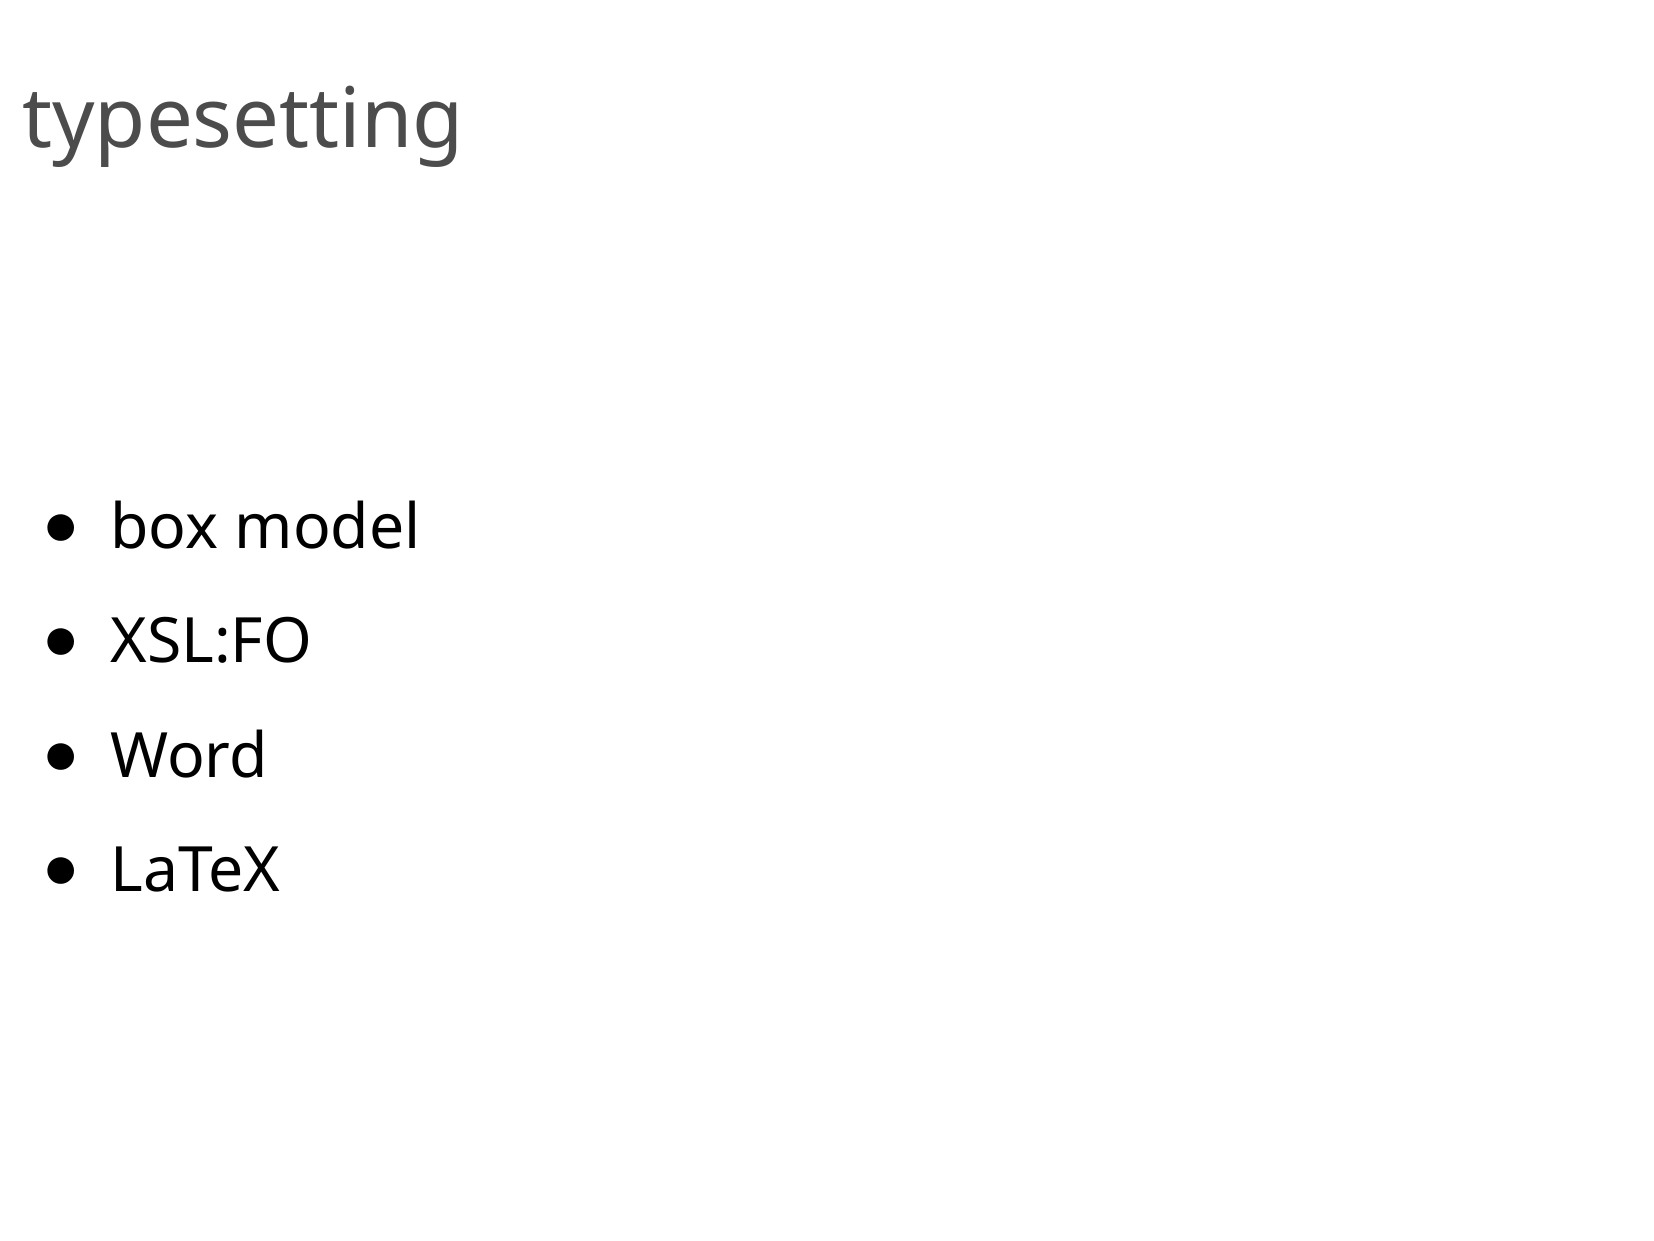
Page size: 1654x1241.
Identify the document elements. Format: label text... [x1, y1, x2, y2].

title typesetting [22, 26, 1654, 205]
list box model XSL:FO Word LaTeX [25, 226, 1654, 1166]
